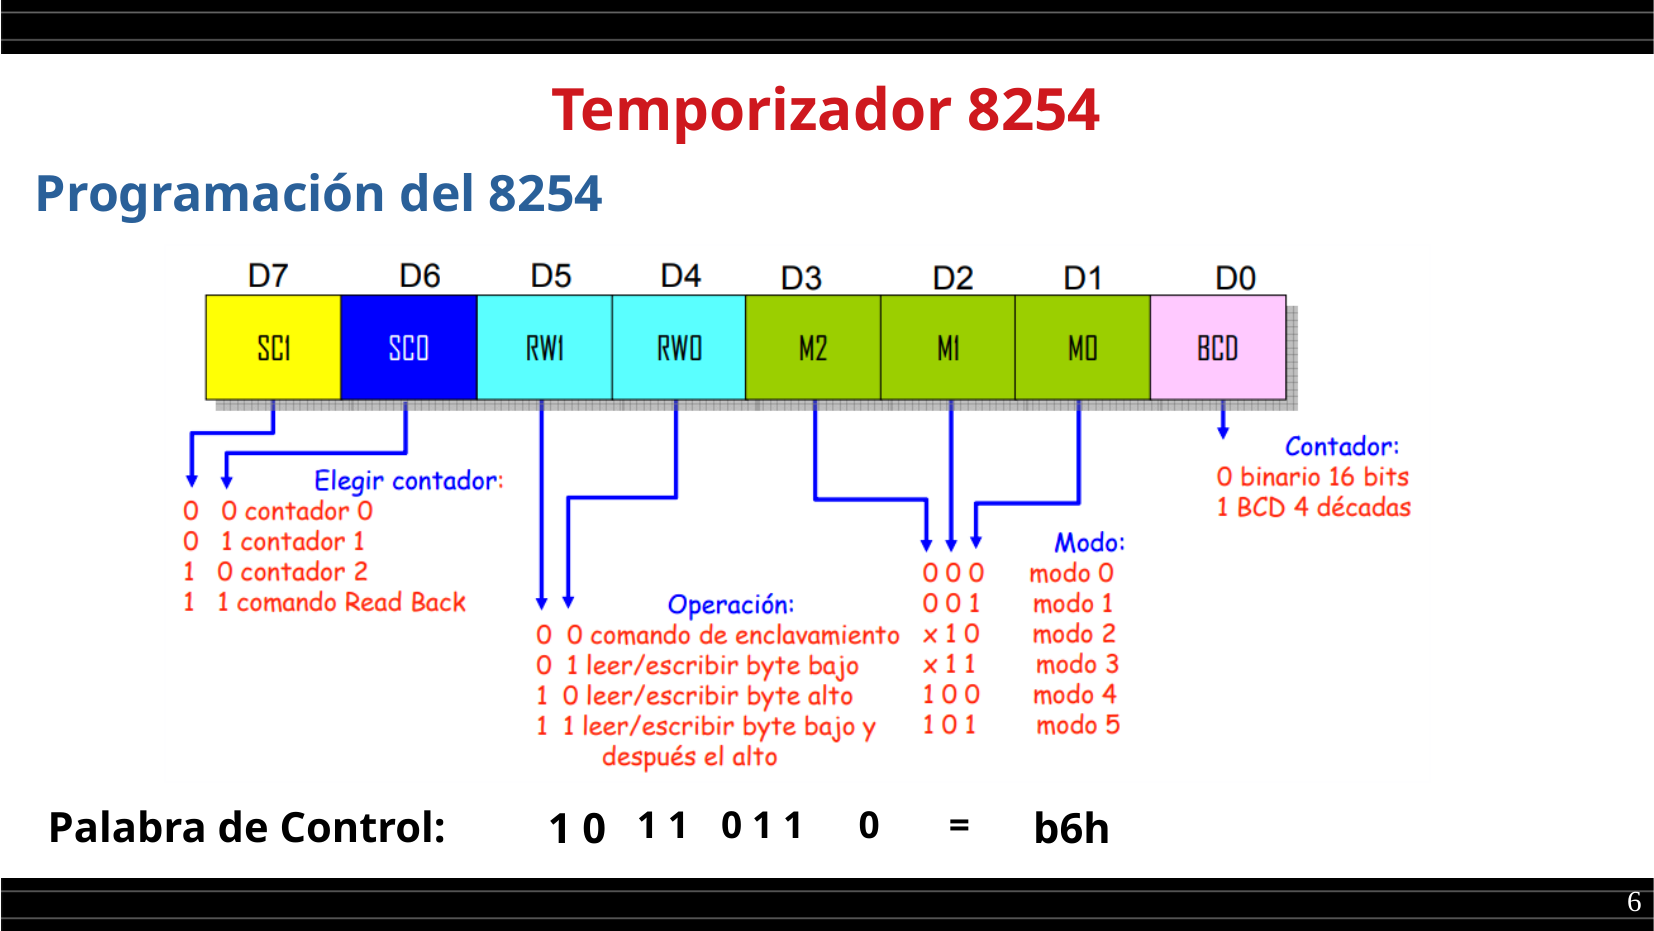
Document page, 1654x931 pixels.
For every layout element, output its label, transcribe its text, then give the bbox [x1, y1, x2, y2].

title Programación del 8254 [34, 162, 1598, 246]
picture [1, 0, 1654, 54]
list 1 0 [547, 798, 637, 858]
picture [1, 878, 1654, 931]
list Palabra de Control: [47, 797, 536, 871]
list 1 1 [636, 798, 721, 850]
list = [948, 798, 1039, 850]
list b6h [1033, 798, 1154, 860]
list 0 [859, 798, 948, 850]
title Temporizador 8254 [1, 54, 1651, 162]
picture [164, 244, 1431, 783]
list 0 1 1 [721, 798, 859, 850]
